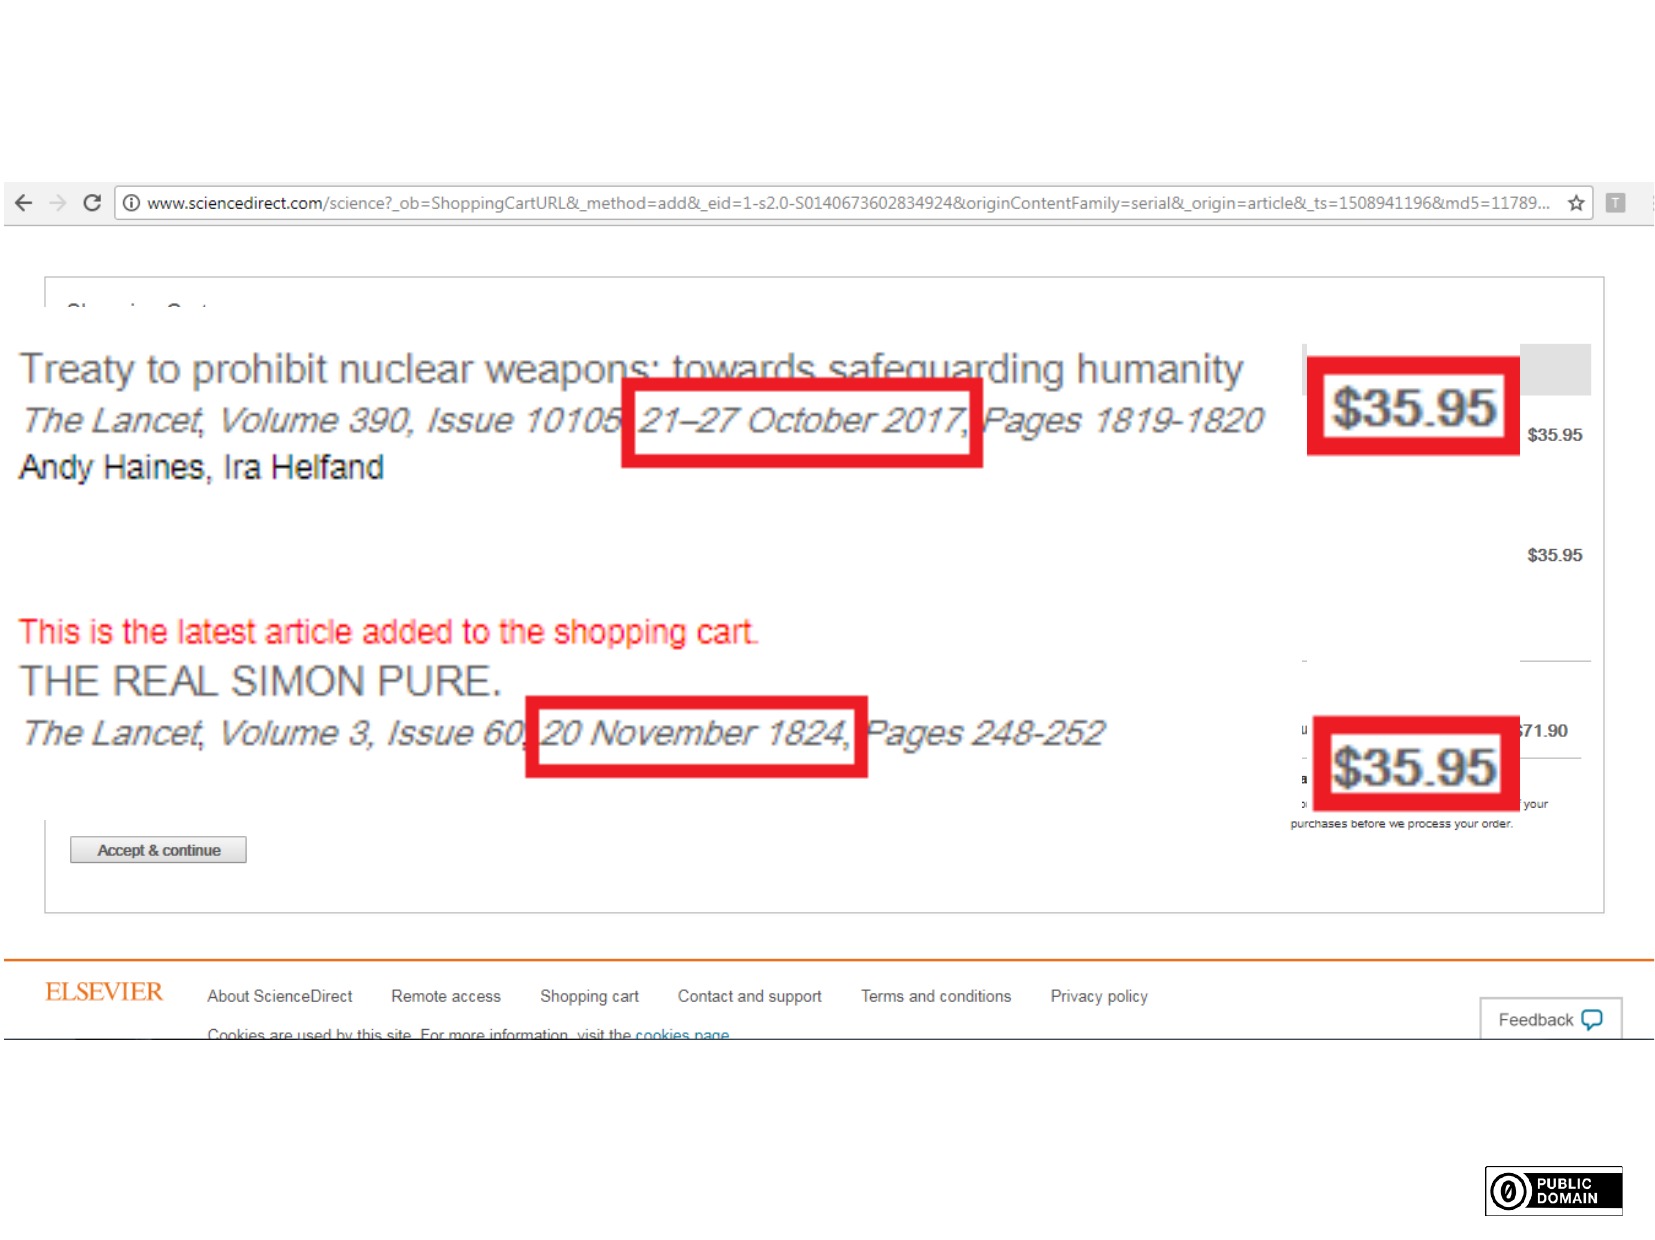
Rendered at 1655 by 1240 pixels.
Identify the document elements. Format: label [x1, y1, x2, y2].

picture [0, 182, 1655, 1040]
text_box [1485, 1167, 1623, 1215]
